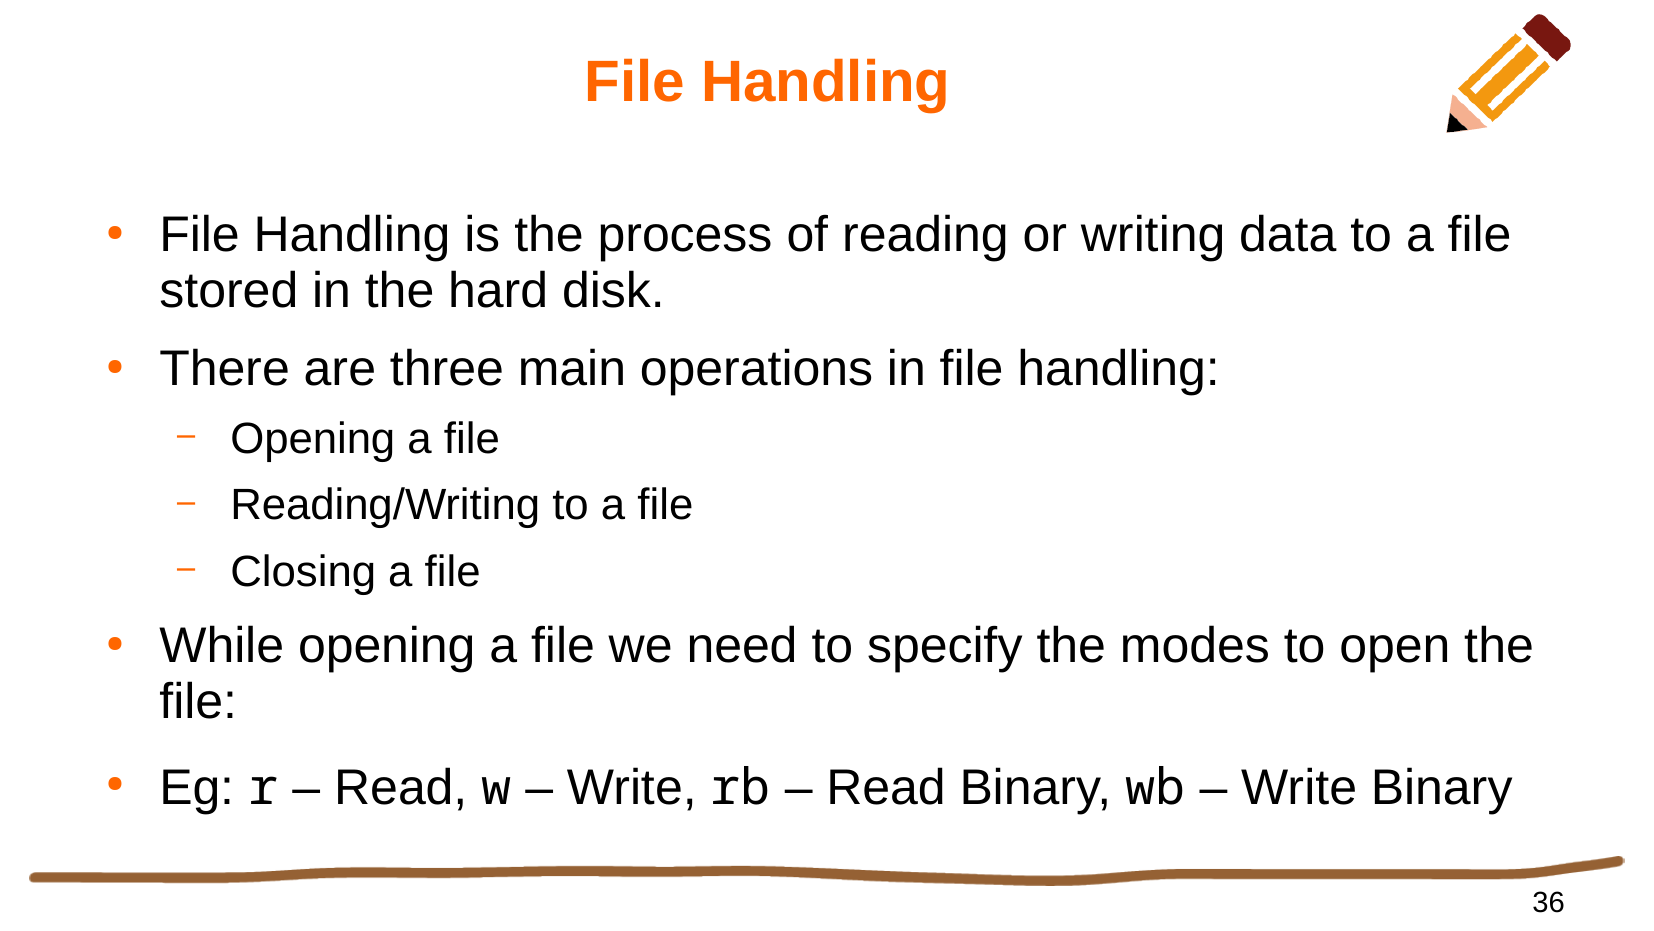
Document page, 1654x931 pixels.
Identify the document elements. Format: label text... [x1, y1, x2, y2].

picture [1446, 14, 1571, 133]
picture [29, 856, 1625, 886]
title File Handling [88, 29, 1447, 133]
list File Handling is the process of reading or writing data to a file stored in the hard disk. There are three main operations in file handling: Opening a file Reading/Writing to a file Closing a file While opening a file we need to specify the modes to open the file: Eg: r – Read, w – Write, rb – Read Binary, wb – Write Binary [88, 206, 1595, 857]
